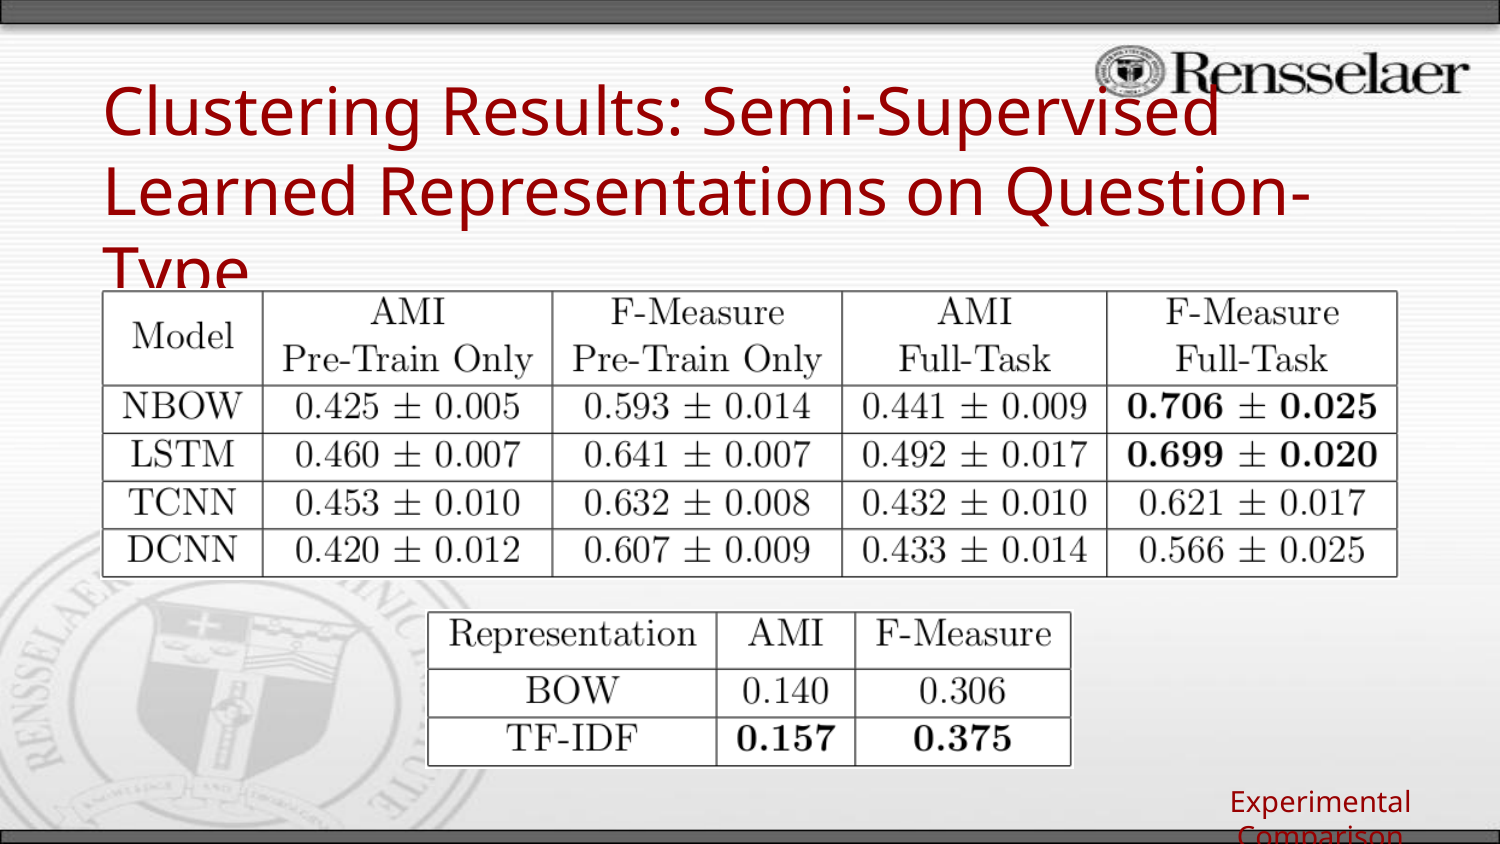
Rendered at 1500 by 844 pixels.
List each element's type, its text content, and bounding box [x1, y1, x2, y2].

picture [1390, 833, 1398, 844]
picture [0, 0, 1500, 844]
picture [1288, 833, 1295, 844]
title Clustering Results: Semi-Supervised Learned Representations on Question-Type [87, 102, 1413, 276]
picture [1259, 833, 1268, 844]
picture [1372, 833, 1381, 844]
picture [1305, 833, 1314, 844]
text_box Experimental Comparison [1141, 768, 1500, 816]
picture [1278, 833, 1285, 844]
